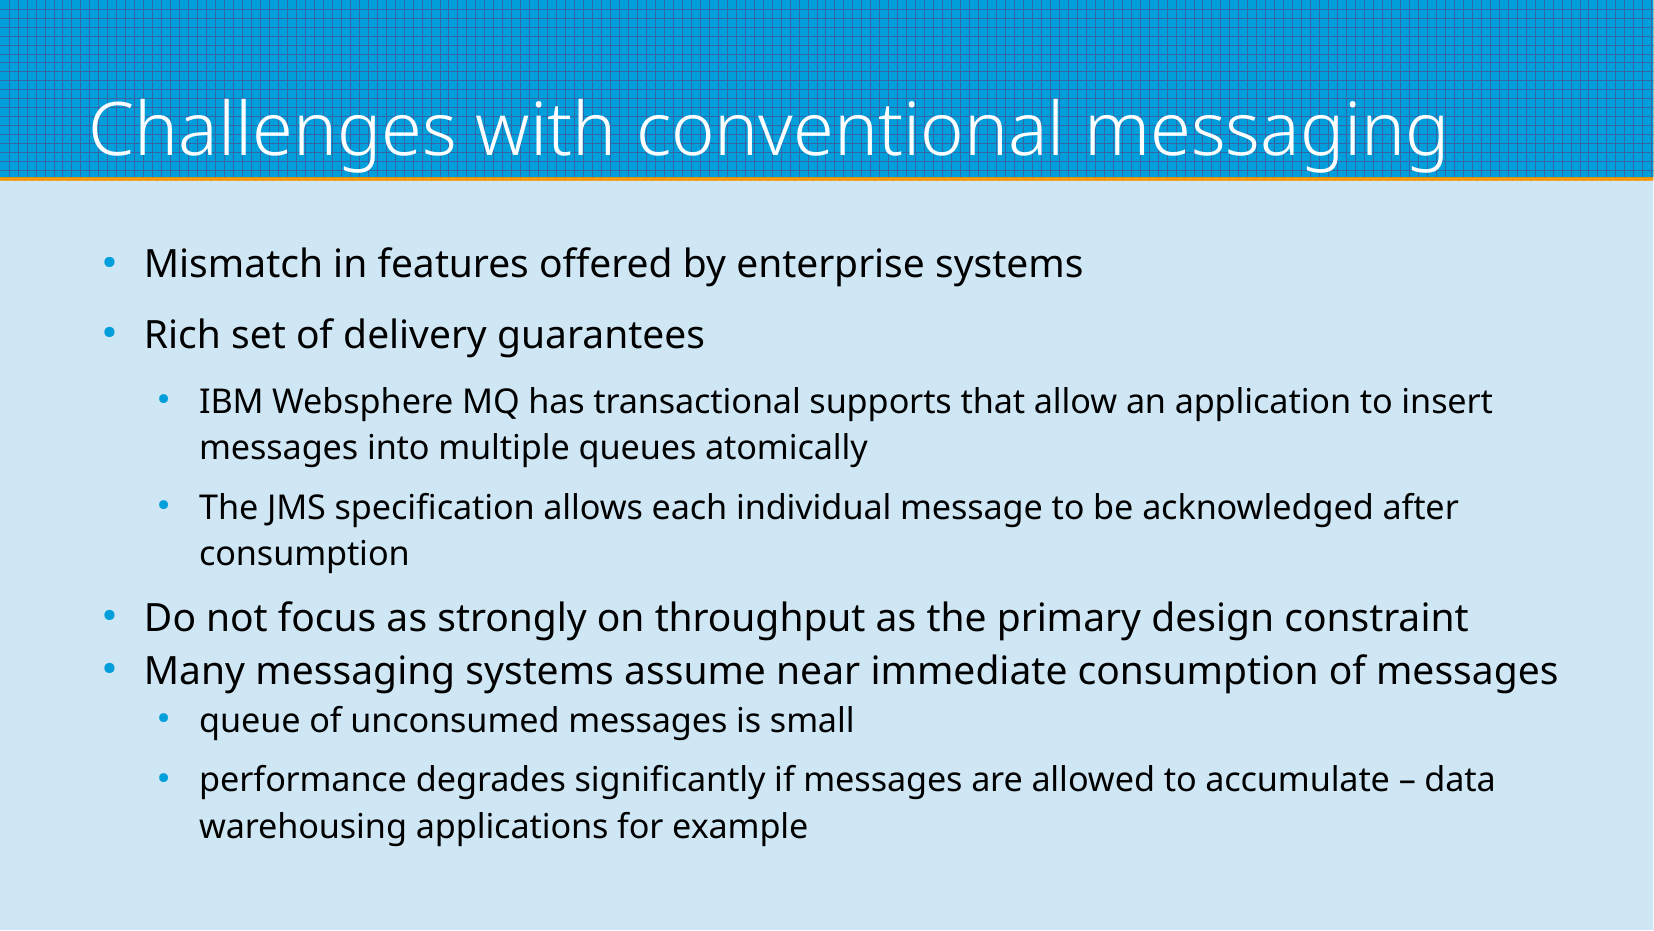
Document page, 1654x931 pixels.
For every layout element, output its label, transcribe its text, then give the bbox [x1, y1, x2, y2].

title Challenges with conventional messaging [88, 14, 1565, 178]
list Mismatch in features offered by enterprise systems Rich set of delivery guarantees IBM Websphere MQ has transactional supports that allow an application to insert messages into multiple queues atomically The JMS specification allows each individual message to be acknowledged after consumption Do not focus as strongly on throughput as the primary design constraint Many messaging systems assume near immediate consumption of messages queue of unconsumed messages is small performance degrades significantly if messages are allowed to accumulate – data warehousing applications for example [88, 236, 1565, 863]
